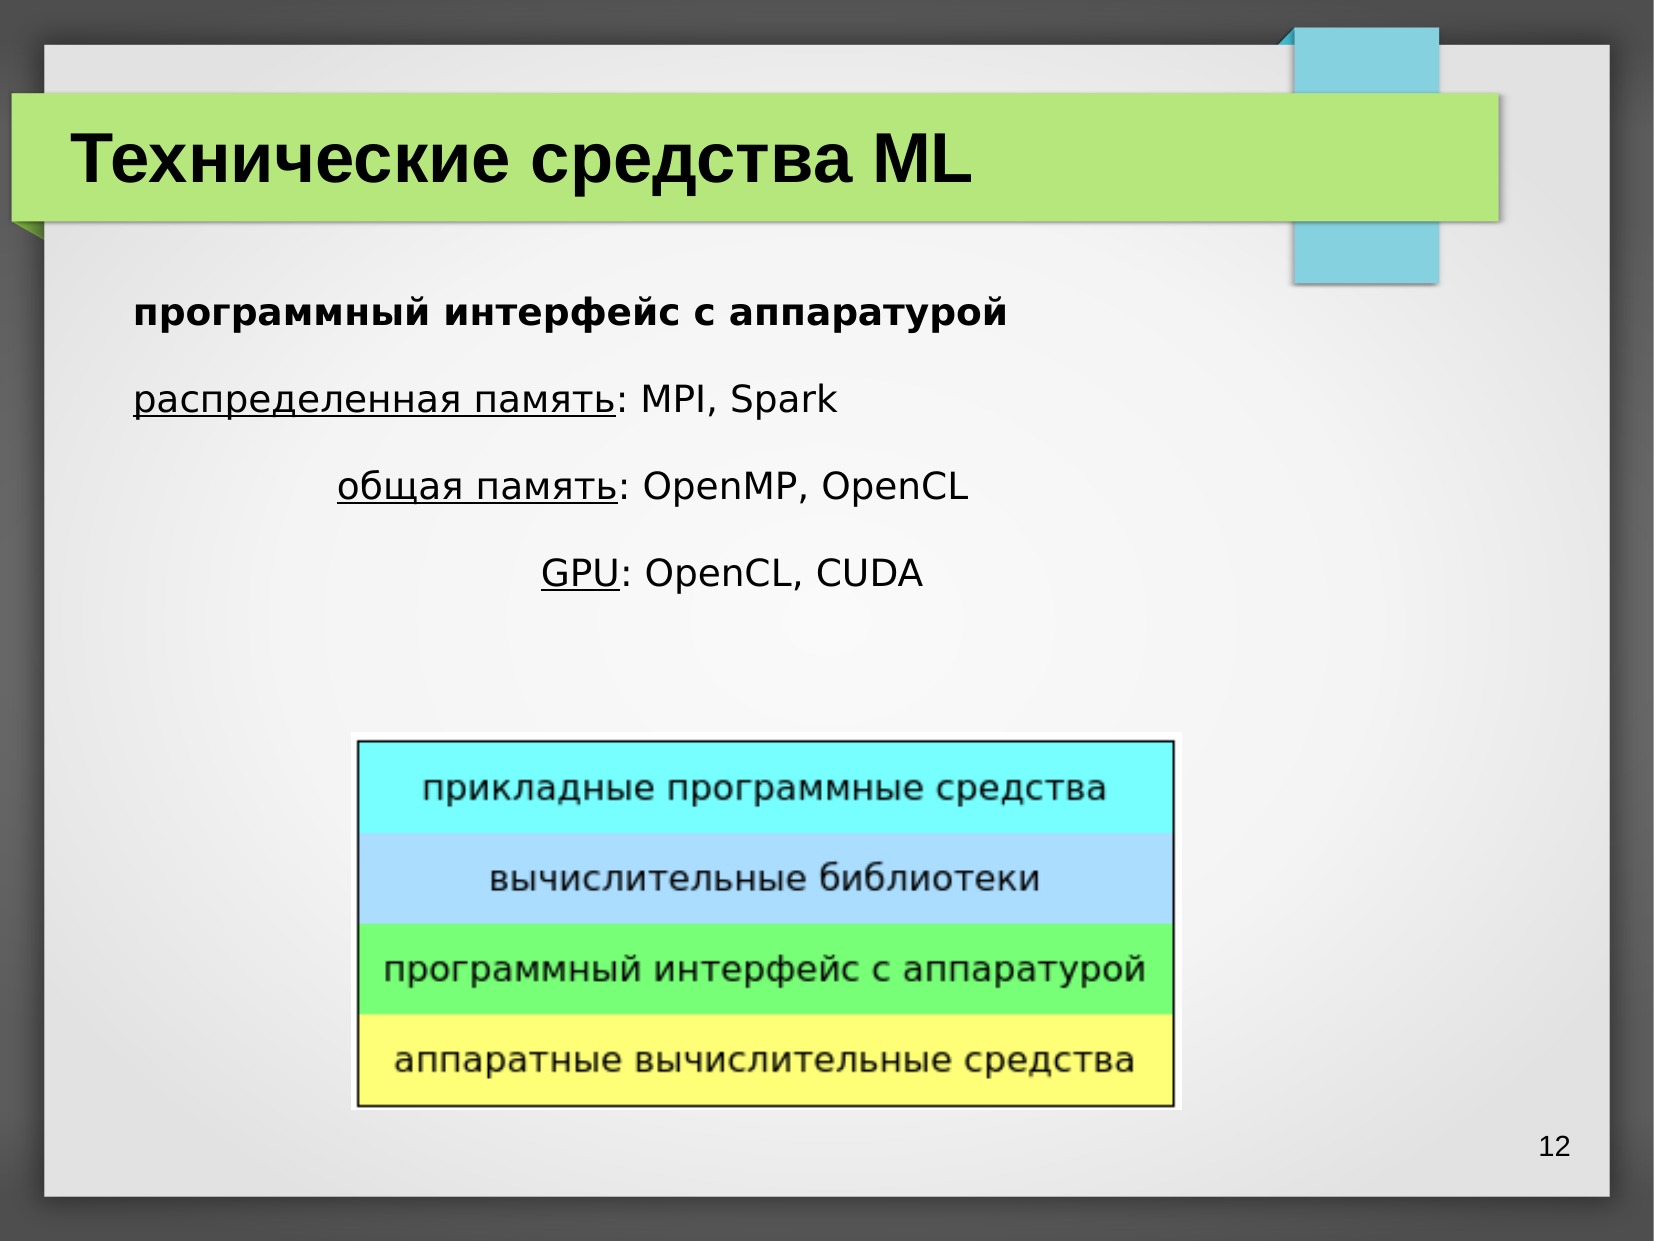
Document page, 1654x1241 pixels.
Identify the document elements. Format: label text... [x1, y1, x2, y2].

picture [0, 0, 1654, 1241]
text_box программный интерфейс с аппаратурой распределенная память: MPI, Spark общая память: OpenMP, OpenCL GPU: OpenCL, CUDA [118, 283, 1063, 709]
title Технические средства ML [70, 118, 1205, 199]
